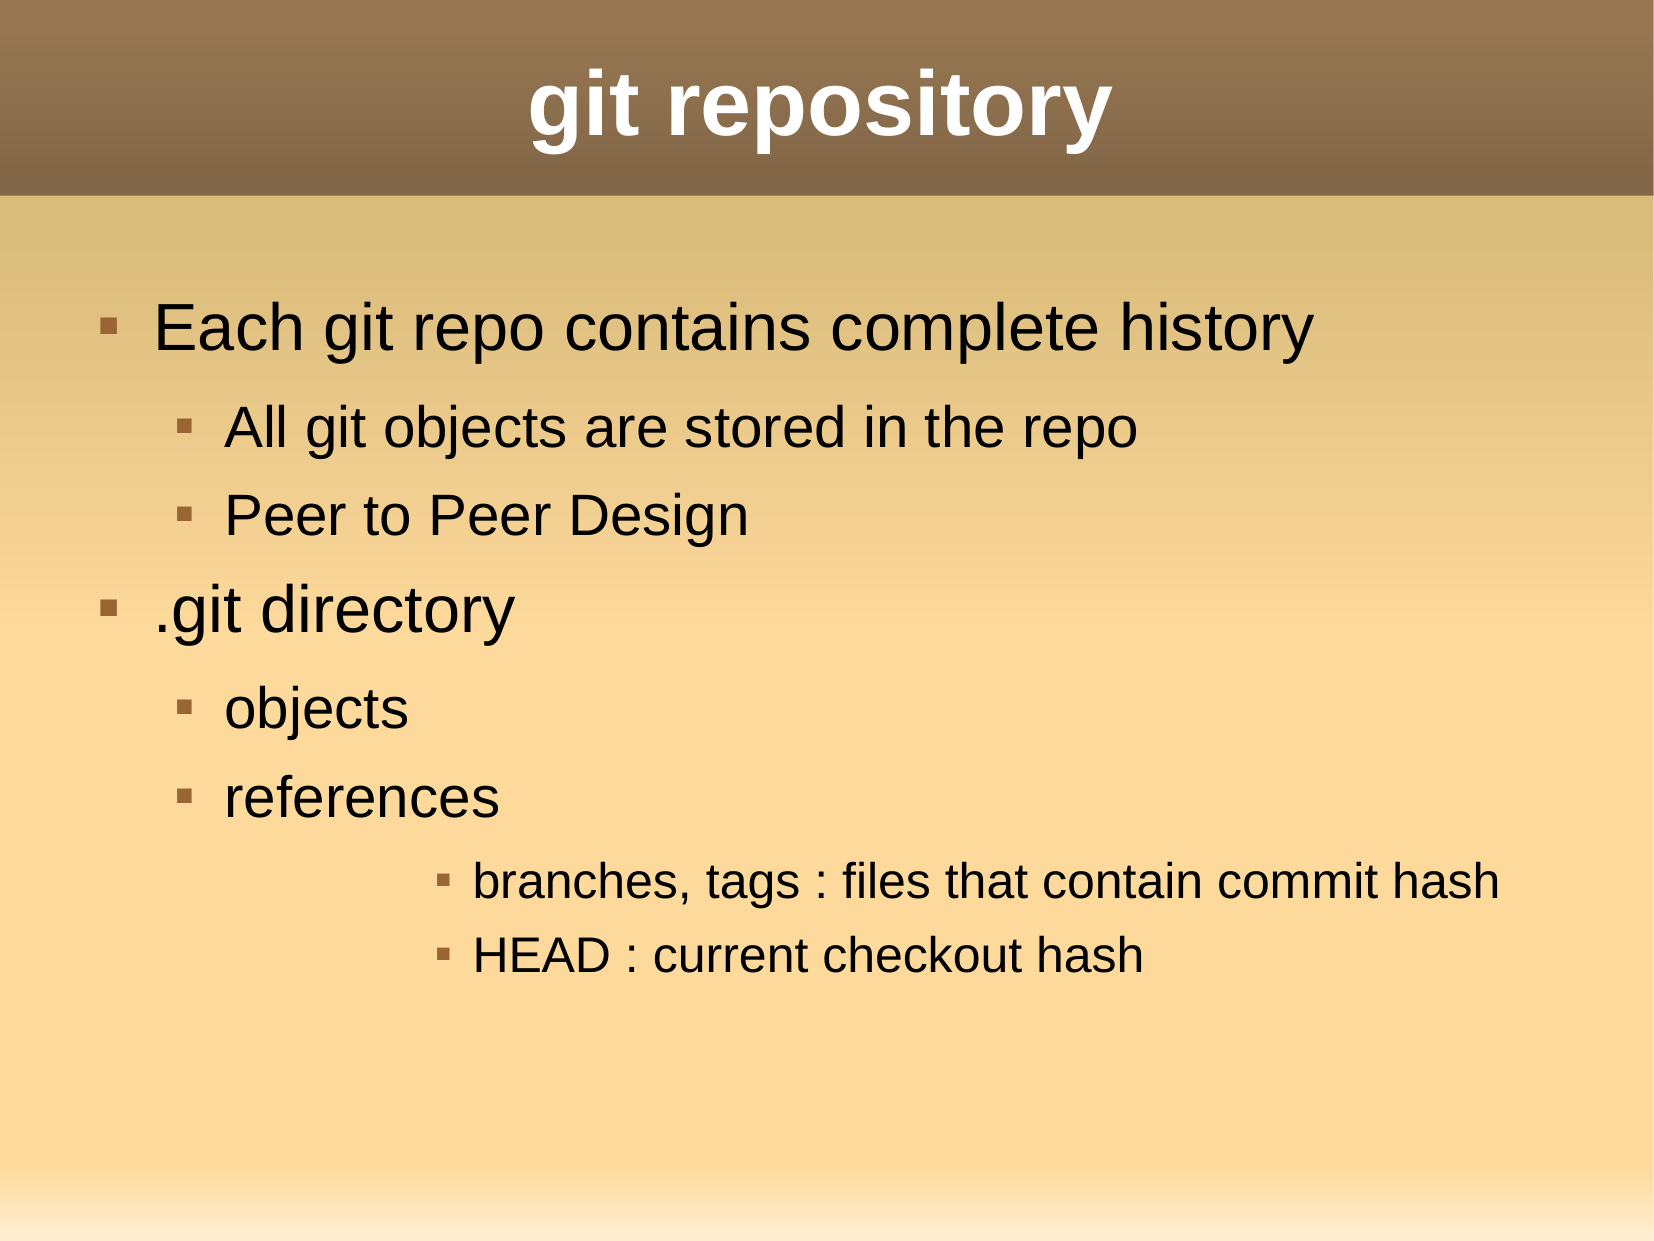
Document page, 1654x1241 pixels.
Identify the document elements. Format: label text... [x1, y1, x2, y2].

title git repository [76, 7, 1565, 200]
picture [0, 0, 1654, 1241]
list Each git repo contains complete history All git objects are stored in the repo Peer to Peer Design .git directory objects references branches, tags : files that contain commit hash HEAD : current checkout hash [82, 290, 1571, 1094]
